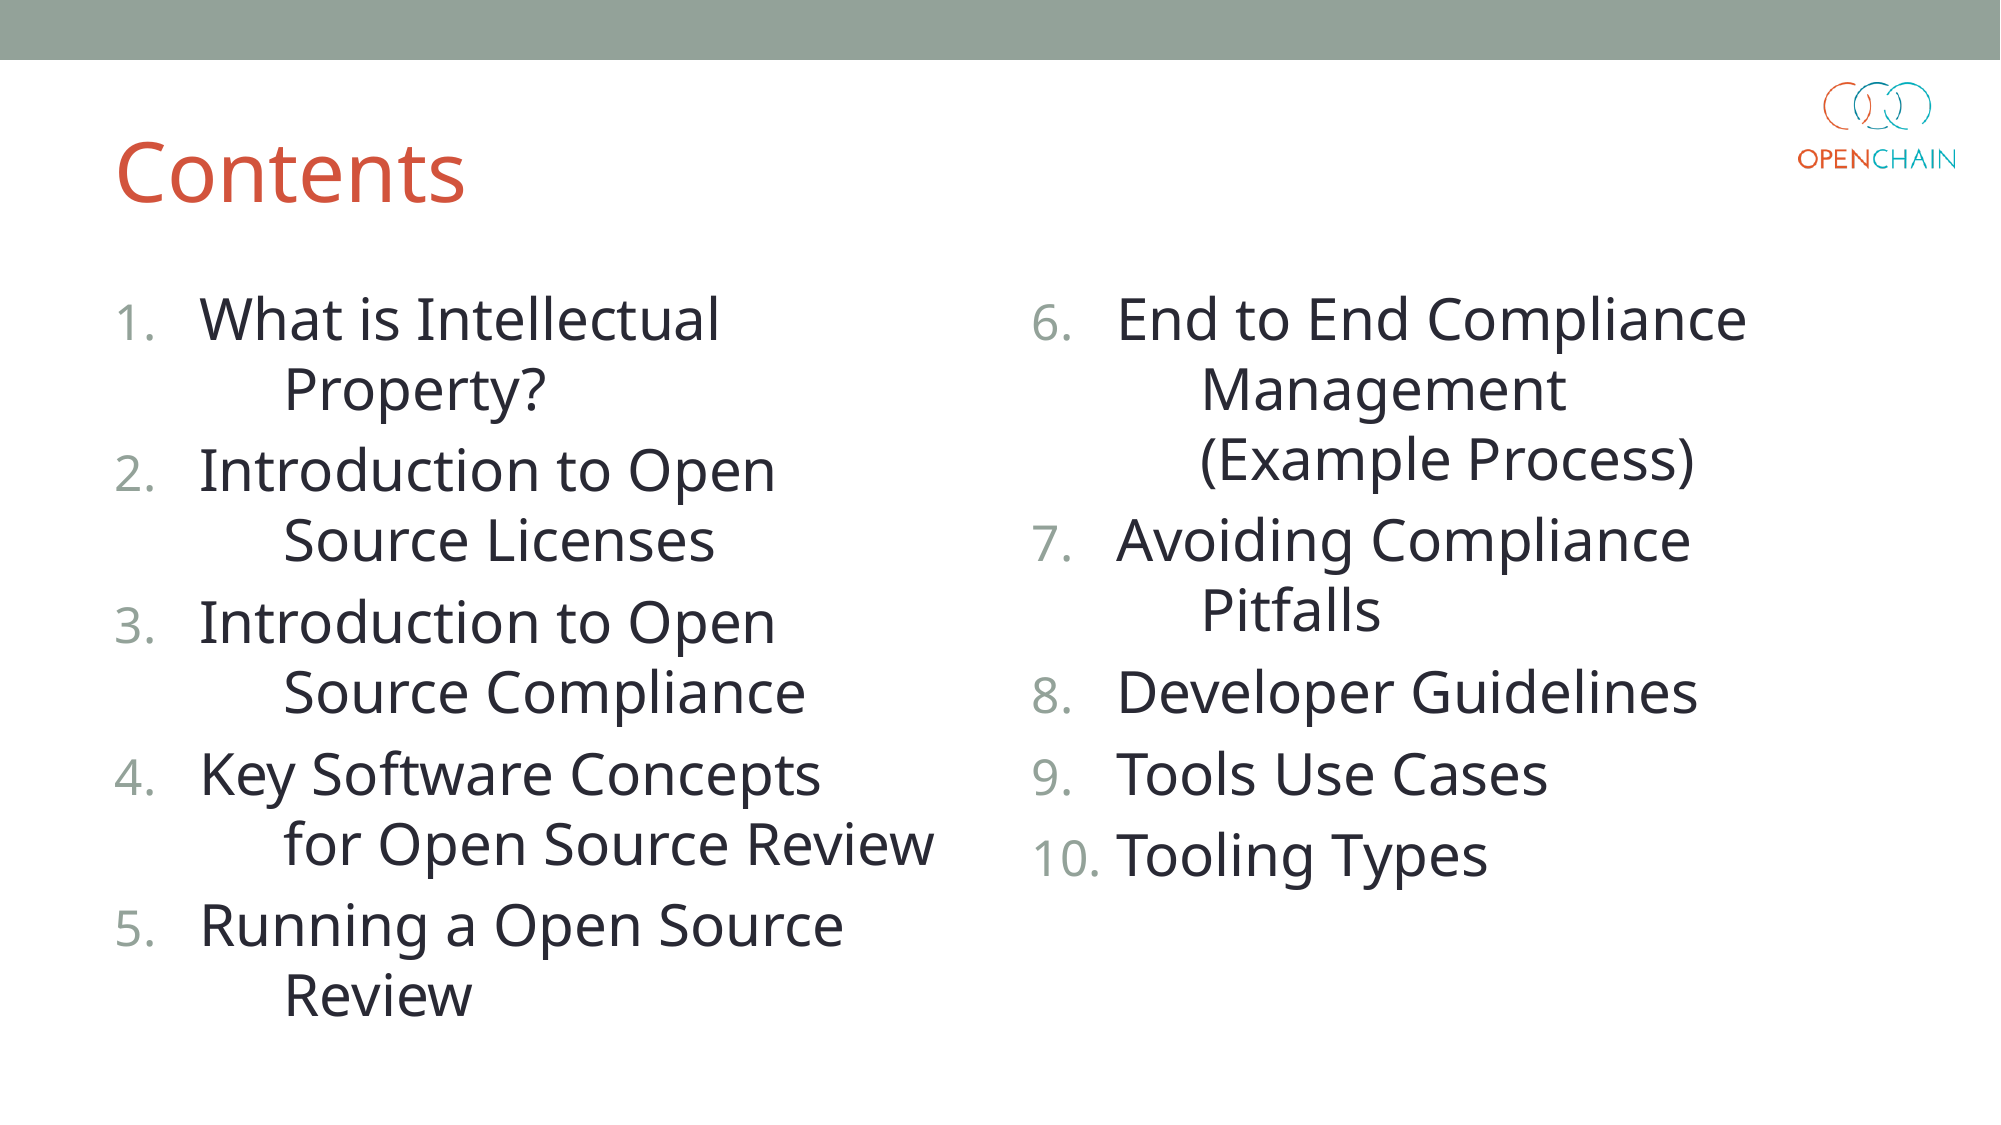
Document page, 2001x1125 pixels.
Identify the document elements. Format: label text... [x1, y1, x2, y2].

text_box Contents [100, 88, 1900, 250]
text_box What is Intellectual Property? Introduction to Open Source Licenses Introduction to Open Source Compliance Key Software Concepts for Open Source Review Running a Open Source Review [100, 274, 983, 1048]
text_box End to End Compliance Management (Example Process) Avoiding Compliance Pitfalls Developer Guidelines Tools Use Cases Tooling Types [1017, 274, 1900, 1048]
